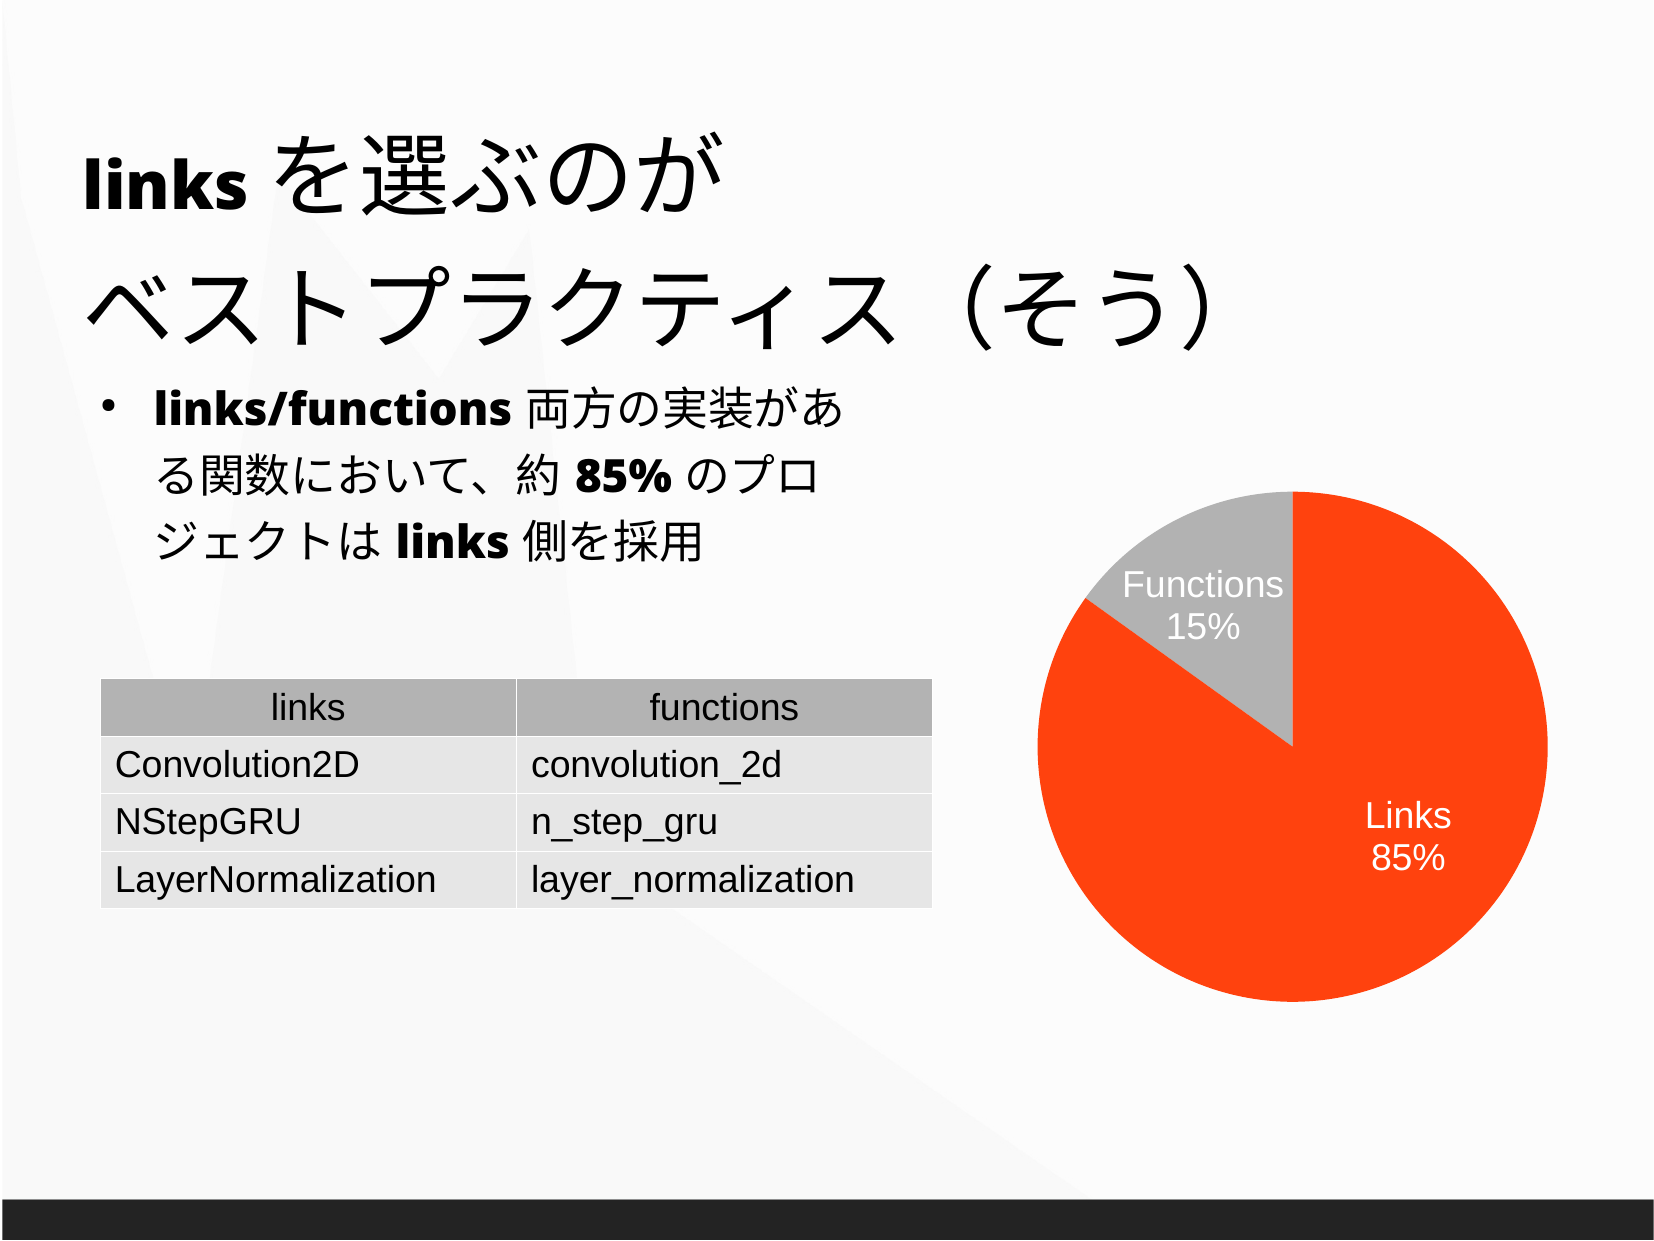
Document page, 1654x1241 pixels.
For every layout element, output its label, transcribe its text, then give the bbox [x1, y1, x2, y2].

table_header functions [517, 679, 932, 736]
picture [2, 0, 1654, 1241]
chart [1010, 481, 1576, 1013]
text_box Links 85% [1350, 787, 1467, 887]
table_cell NStepGRU [101, 794, 516, 851]
table_cell convolution_2d [517, 737, 932, 793]
table_cell n_step_gru [517, 794, 932, 851]
list links/functions両方の実装がある関数において、約85%のプロジェクトはlinks側を採用 [82, 372, 863, 1093]
table_cell layer_normalization [517, 852, 932, 908]
table_cell Convolution2D [101, 737, 516, 793]
title linksを選ぶのが ベストプラクティス（そう） [82, 128, 1571, 343]
table_cell LayerNormalization [101, 852, 516, 908]
table_header links [101, 679, 516, 736]
text_box Functions 15% [1107, 556, 1300, 656]
